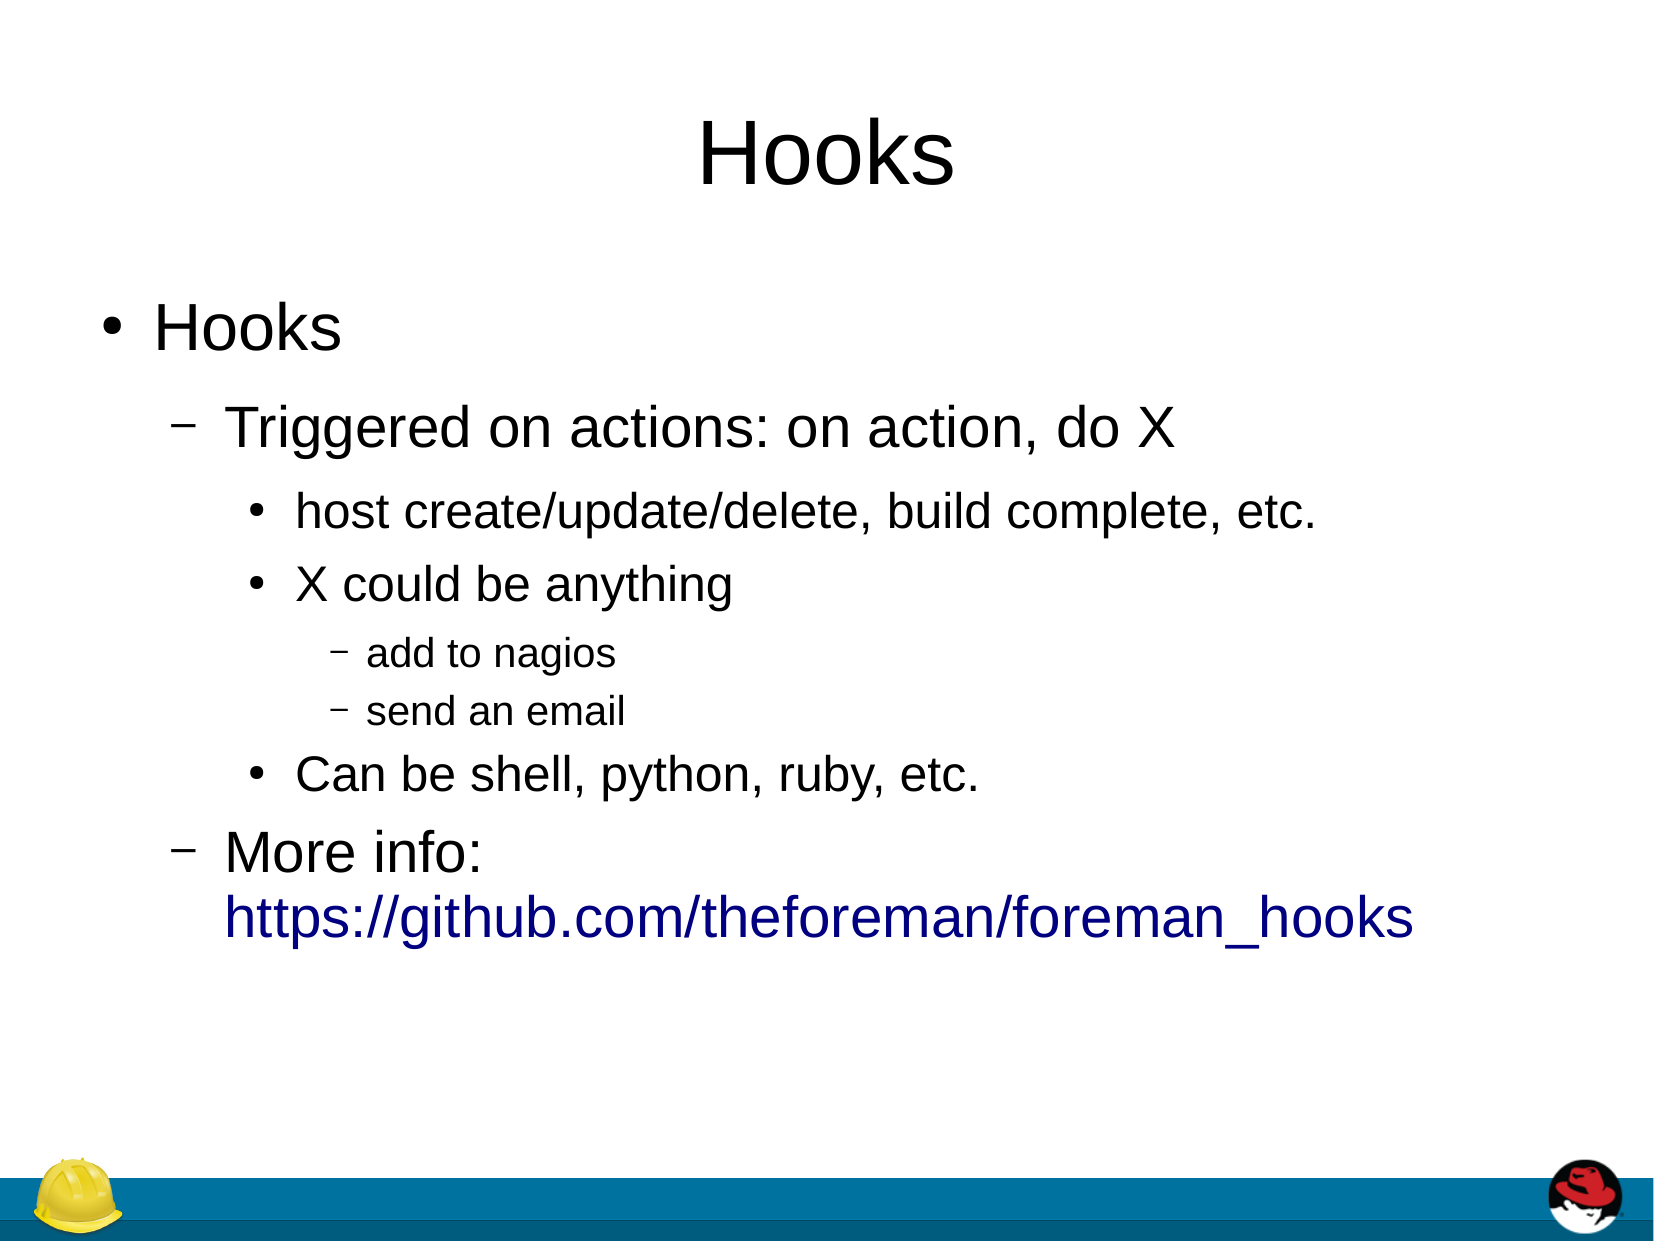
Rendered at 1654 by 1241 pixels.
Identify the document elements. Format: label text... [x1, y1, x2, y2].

list Hooks Triggered on actions: on action, do X host create/update/delete, build complete, etc. X could be anything add to nagios send an email Can be shell, python, ruby, etc. More info: https://github.com/theforeman/foreman_hooks [82, 290, 1571, 1010]
title Hooks [82, 49, 1571, 257]
picture [23, 1145, 130, 1235]
picture [1547, 1157, 1630, 1233]
